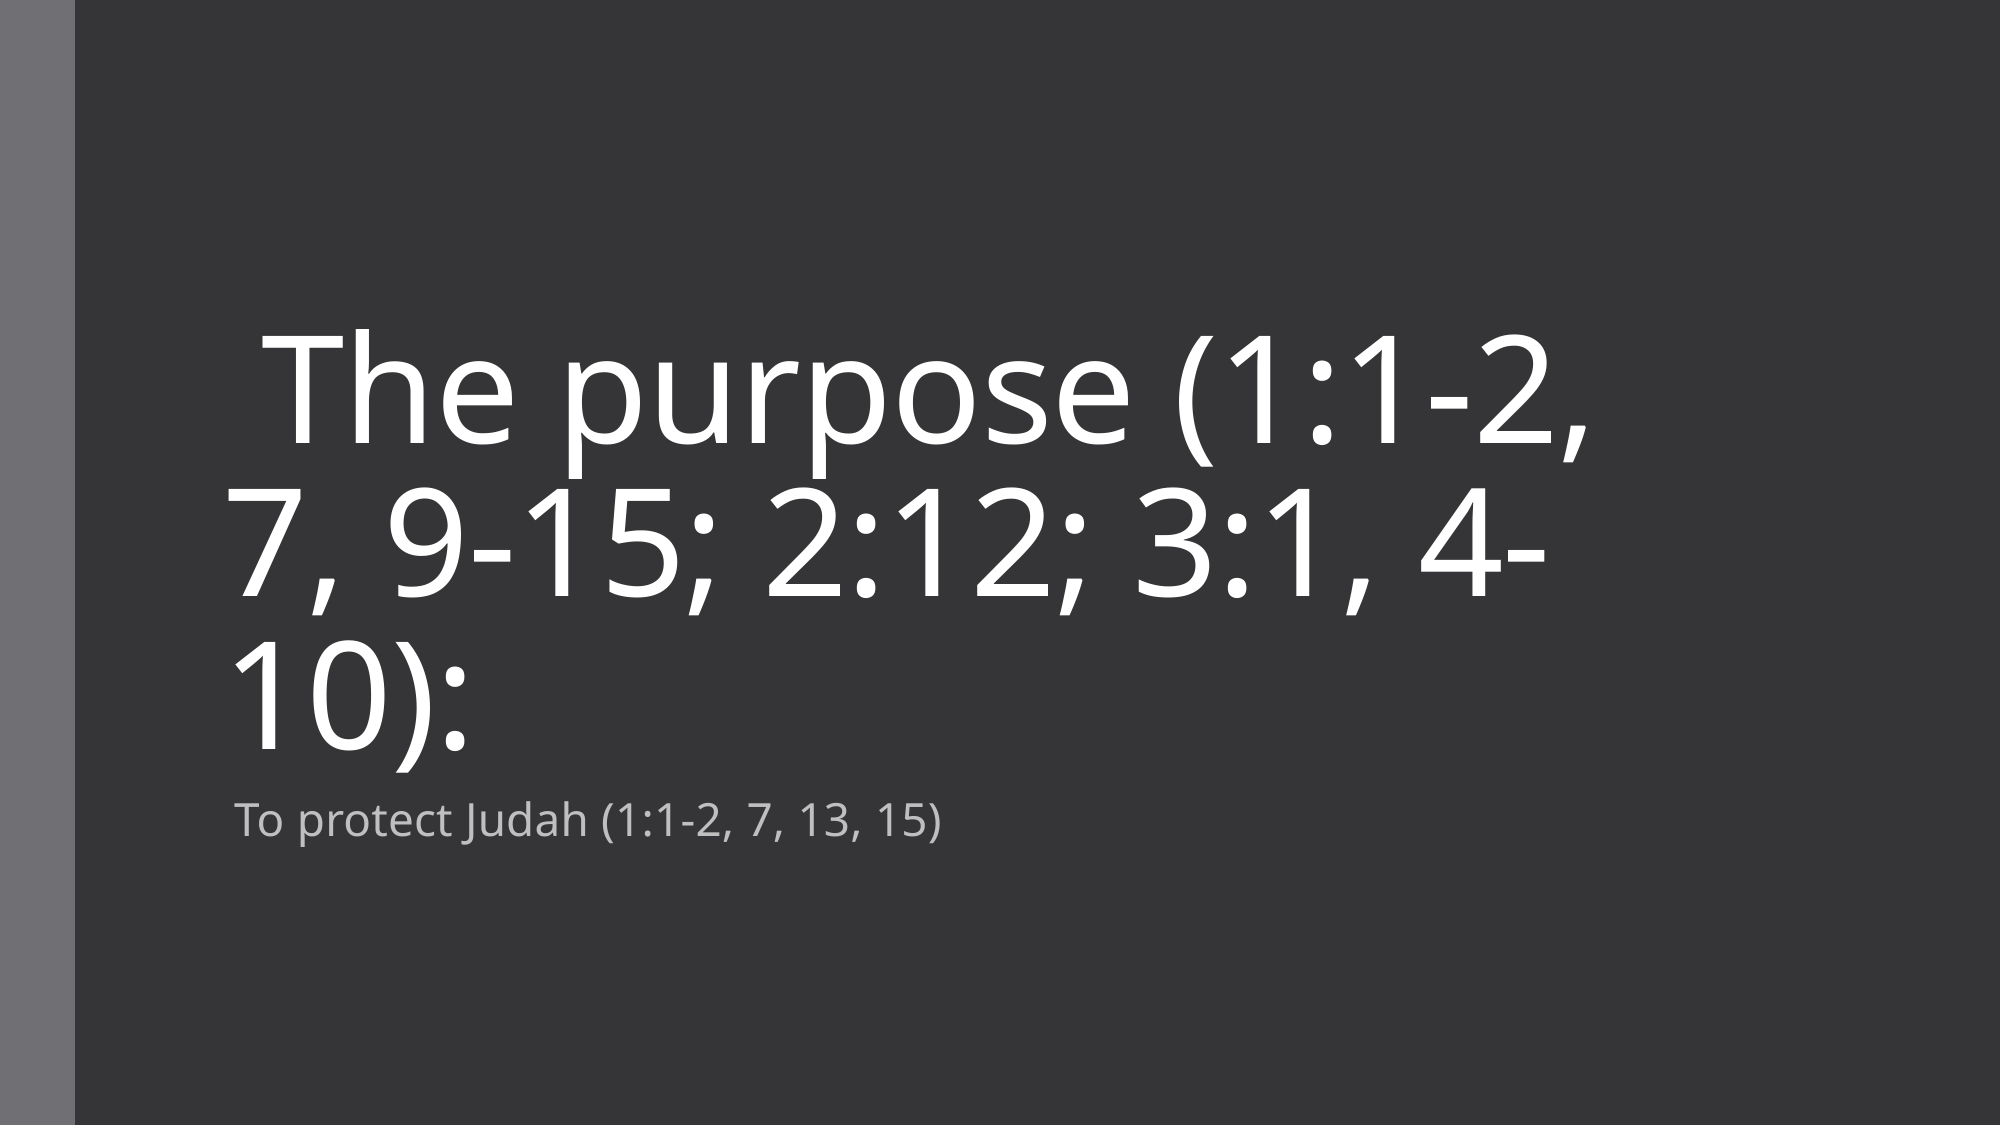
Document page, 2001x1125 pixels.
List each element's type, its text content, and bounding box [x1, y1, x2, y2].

subtitle To protect Judah (1:1-2, 7, 13, 15) [206, 787, 1752, 1066]
title The purpose (1:1-2, 7, 9-15; 2:12; 3:1, 4-10): [206, 124, 1752, 787]
